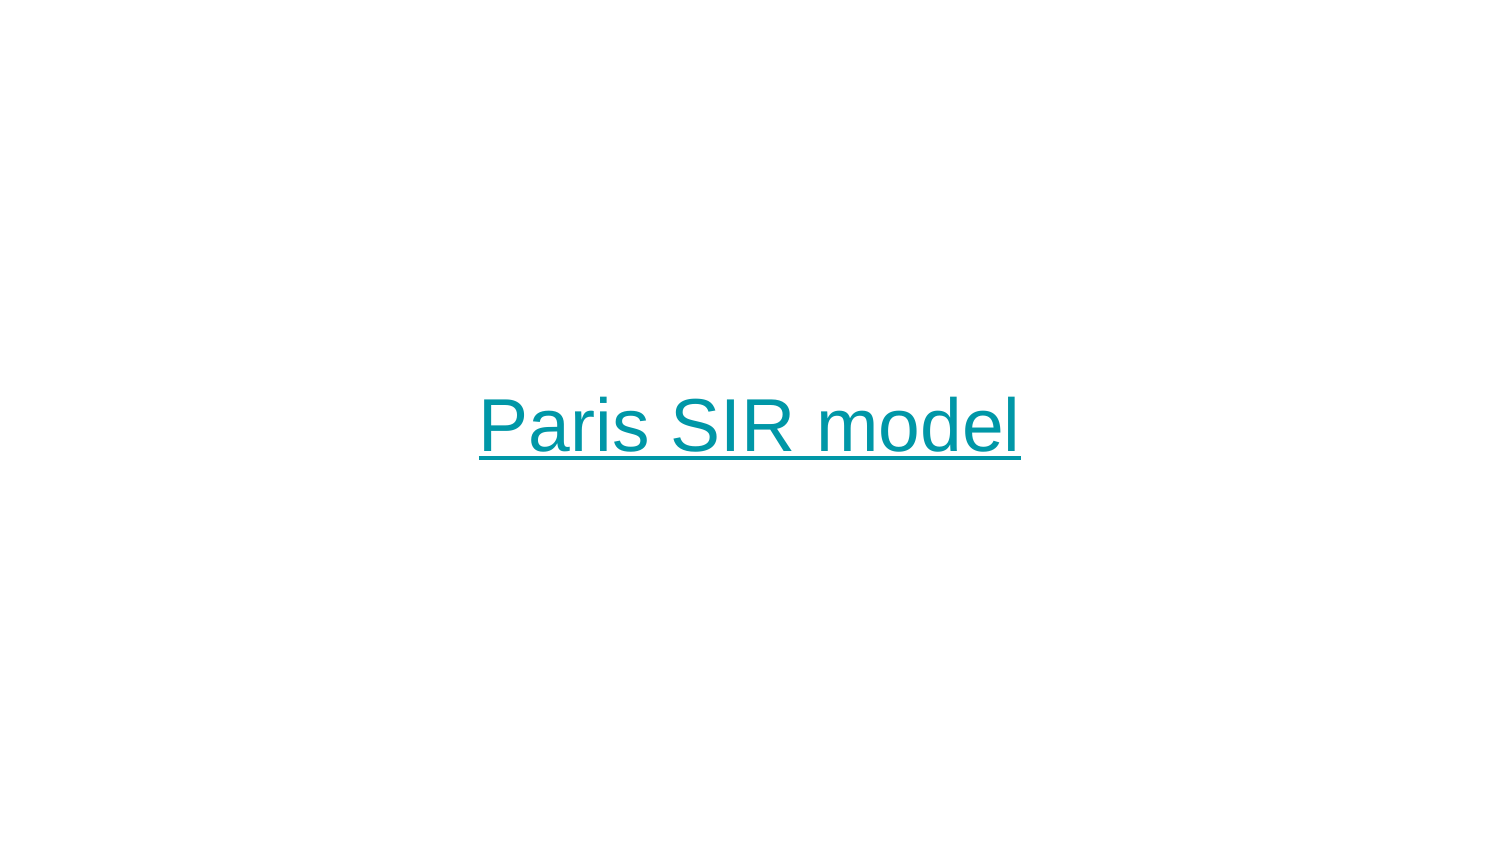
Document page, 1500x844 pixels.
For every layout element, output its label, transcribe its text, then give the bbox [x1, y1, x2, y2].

title Paris SIR model [51, 352, 1449, 491]
